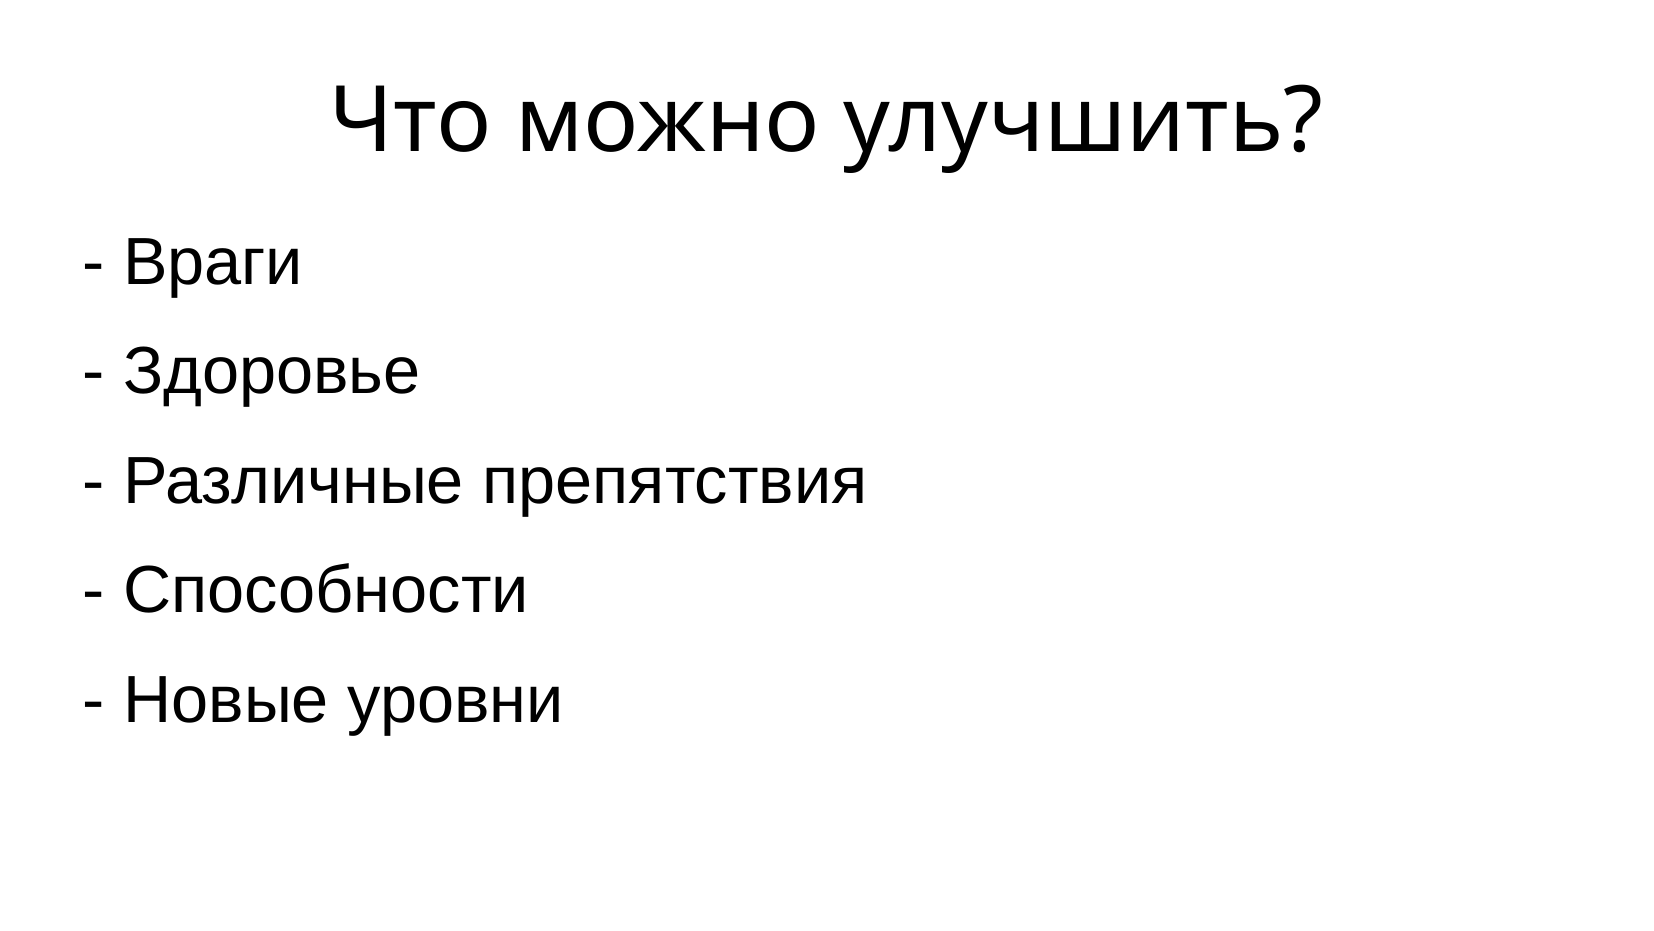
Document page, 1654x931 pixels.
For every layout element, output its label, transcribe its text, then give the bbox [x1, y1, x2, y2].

list - Враги - Здоровье - Различные препятствия - Способности - Новые уровни [82, 217, 1571, 758]
title Что можно улучшить? [82, 37, 1571, 193]
